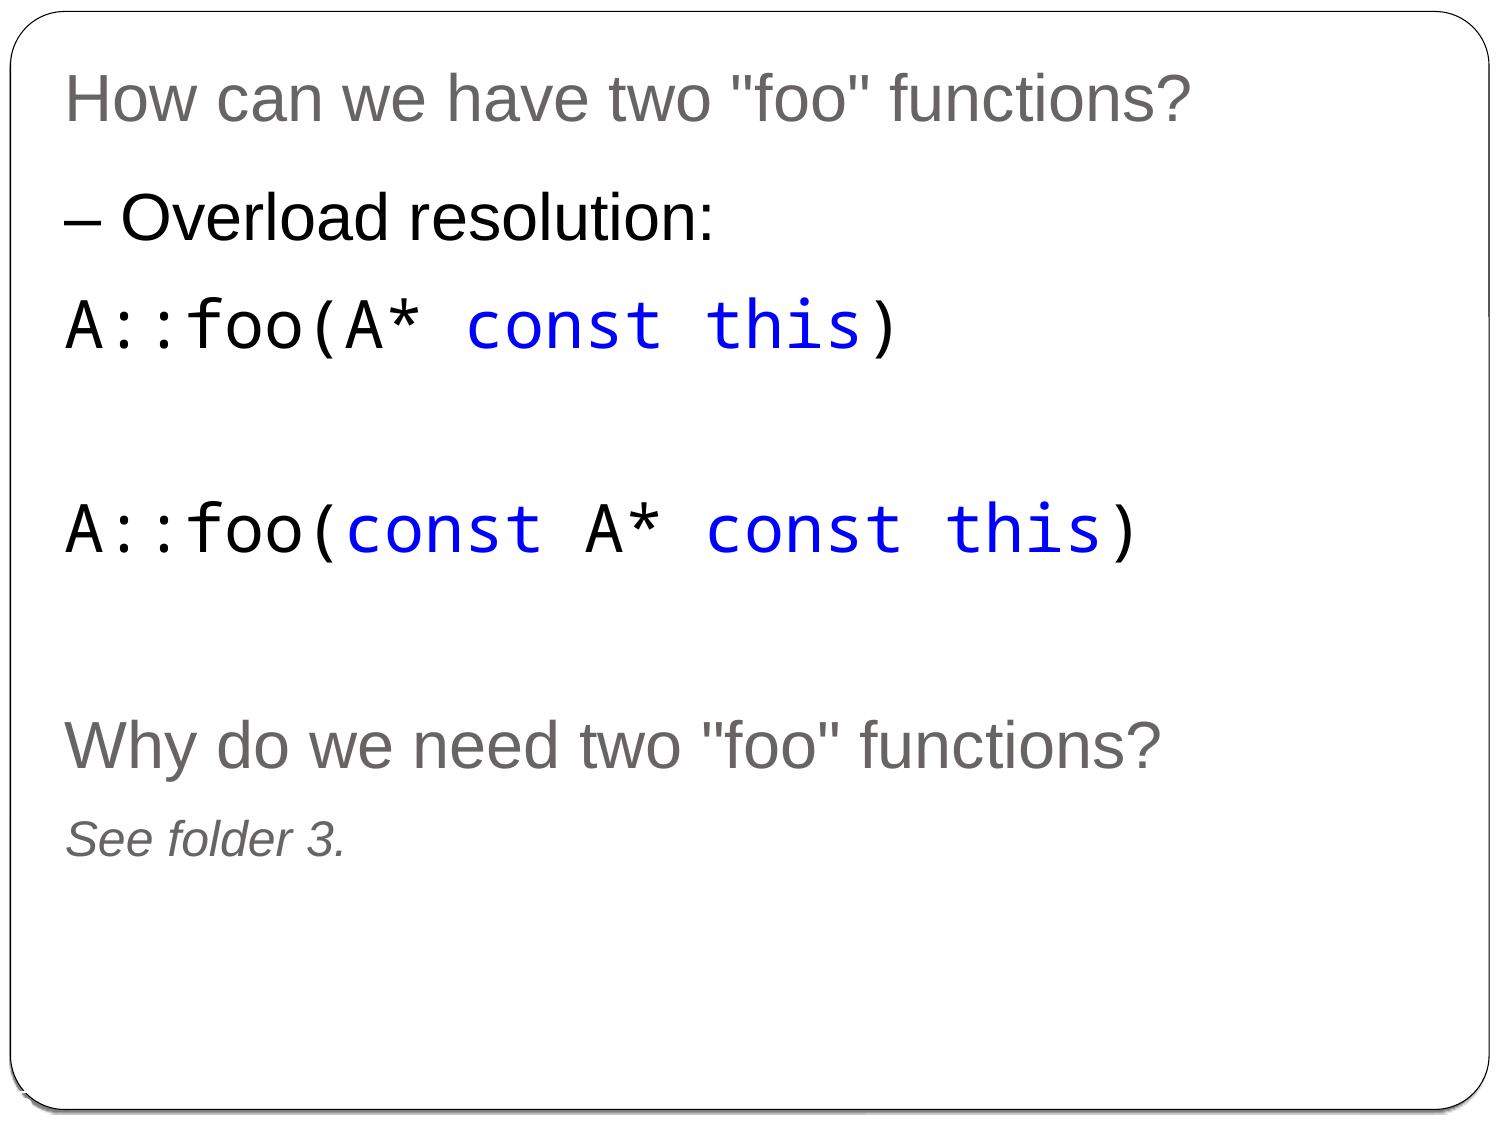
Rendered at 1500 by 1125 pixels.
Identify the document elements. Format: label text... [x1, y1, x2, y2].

list – Overload resolution: A::foo(A* const this) A::foo(const A* const this) Why do we need two "foo" functions? See folder 3. [50, 149, 1450, 1088]
slide_number <number> [0, 1074, 50, 1125]
title How can we have two "foo" functions? [50, 45, 1450, 149]
